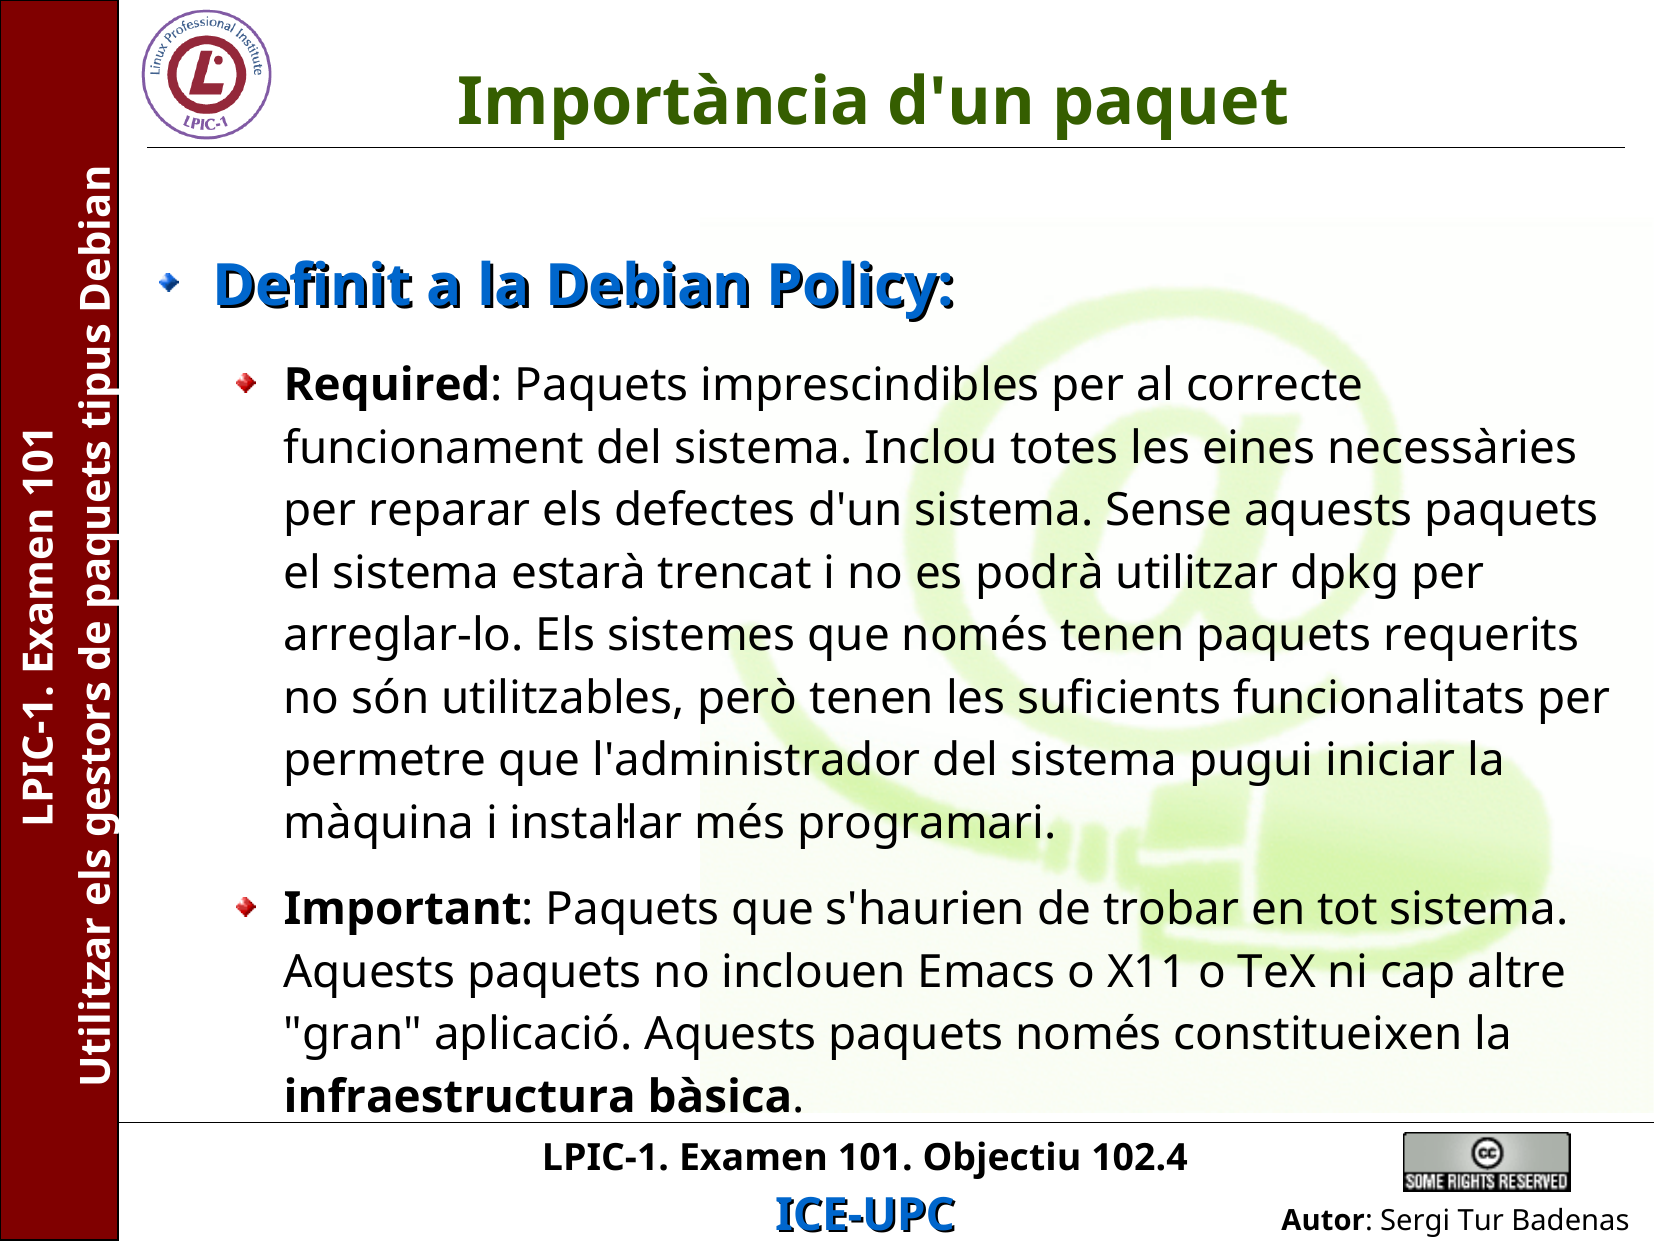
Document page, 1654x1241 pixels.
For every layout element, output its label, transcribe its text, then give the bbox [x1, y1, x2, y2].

picture [1403, 1132, 1571, 1192]
list Definit a la Debian Policy: Required: Paquets imprescindibles per al correcte funcionament del sistema. Inclou totes les eines necessàries per reparar els defectes d'un sistema. Sense aquests paquets el sistema estarà trencat i no es podrà utilitzar dpkg per arreglar-lo. Els sistemes que només tenen paquets requerits no són utilitzables, però tenen les suficients funcionalitats per permetre que l'administrador del sistema pugui iniciar la màquina i instal·lar més programari. Important: Paquets que s'haurien de trobar en tot sistema. Aquests paquets no inclouen Emacs o X11 o TeX ni cap altre "gran" aplicació. Aquests paquets només constitueixen la infraestructura bàsica. [141, 242, 1630, 1121]
title Importància d'un paquet [129, 55, 1619, 142]
picture [135, 5, 277, 55]
picture [700, 217, 1654, 1113]
